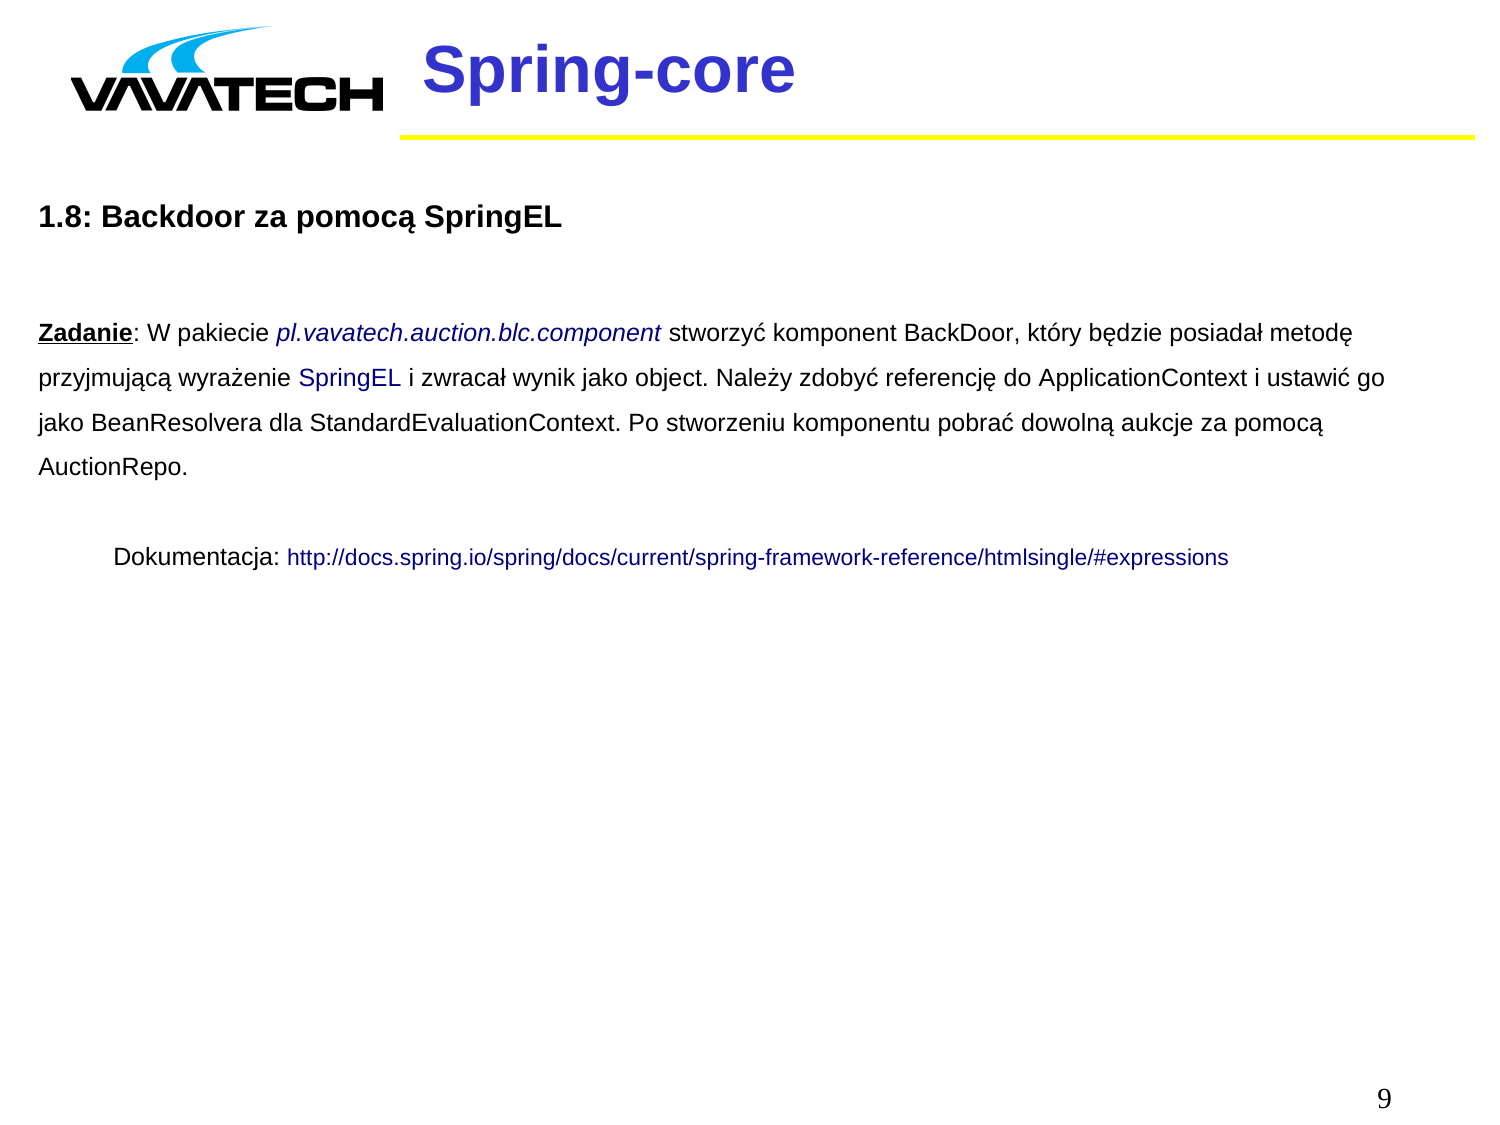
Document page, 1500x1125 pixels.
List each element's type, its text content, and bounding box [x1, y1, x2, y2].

picture [70, 26, 383, 111]
text_box 1.8: Backdoor za pomocą SpringEL Zadanie: W pakiecie pl.vavatech.auction.blc.component stworzyć komponent BackDoor, który będzie posiadał metodę przyjmującą wyrażenie SpringEL i zwracał wynik jako object. Należy zdobyć referencję do ApplicationContext i ustawić go jako BeanResolvera dla StandardEvaluationContext. Po stworzeniu komponentu pobrać dowolną aukcje za pomocą AuctionRepo. Dokumentacja: http://docs.spring.io/spring/docs/current/spring-framework-reference/htmlsingle/#expressions [23, 188, 1404, 862]
title Spring-core [407, 0, 1479, 157]
